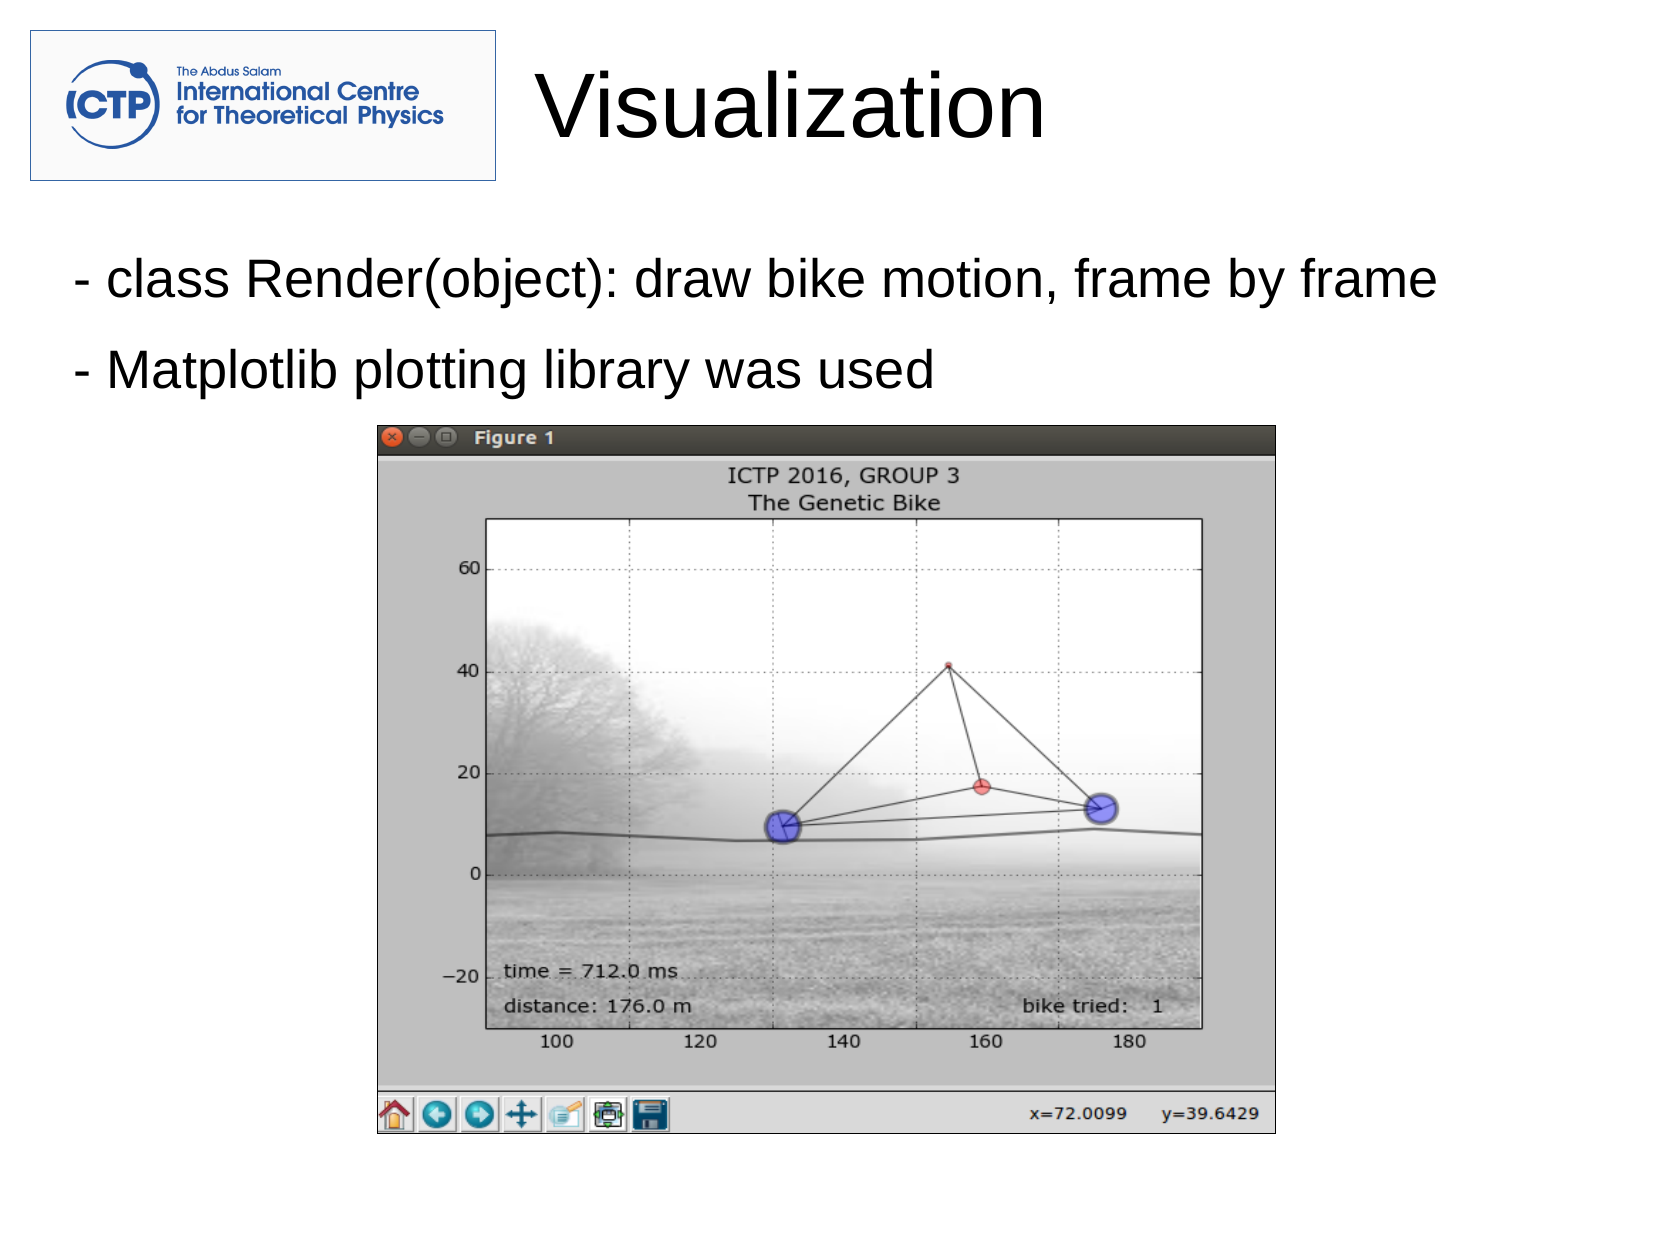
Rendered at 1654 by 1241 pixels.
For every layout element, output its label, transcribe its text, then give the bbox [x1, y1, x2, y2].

picture [377, 425, 1276, 1134]
picture [30, 30, 496, 181]
text_box Visualization [519, 47, 1064, 165]
text_box - class Render(object): draw bike motion, frame by frame - Matplotlib plotting library was used [59, 211, 1456, 378]
